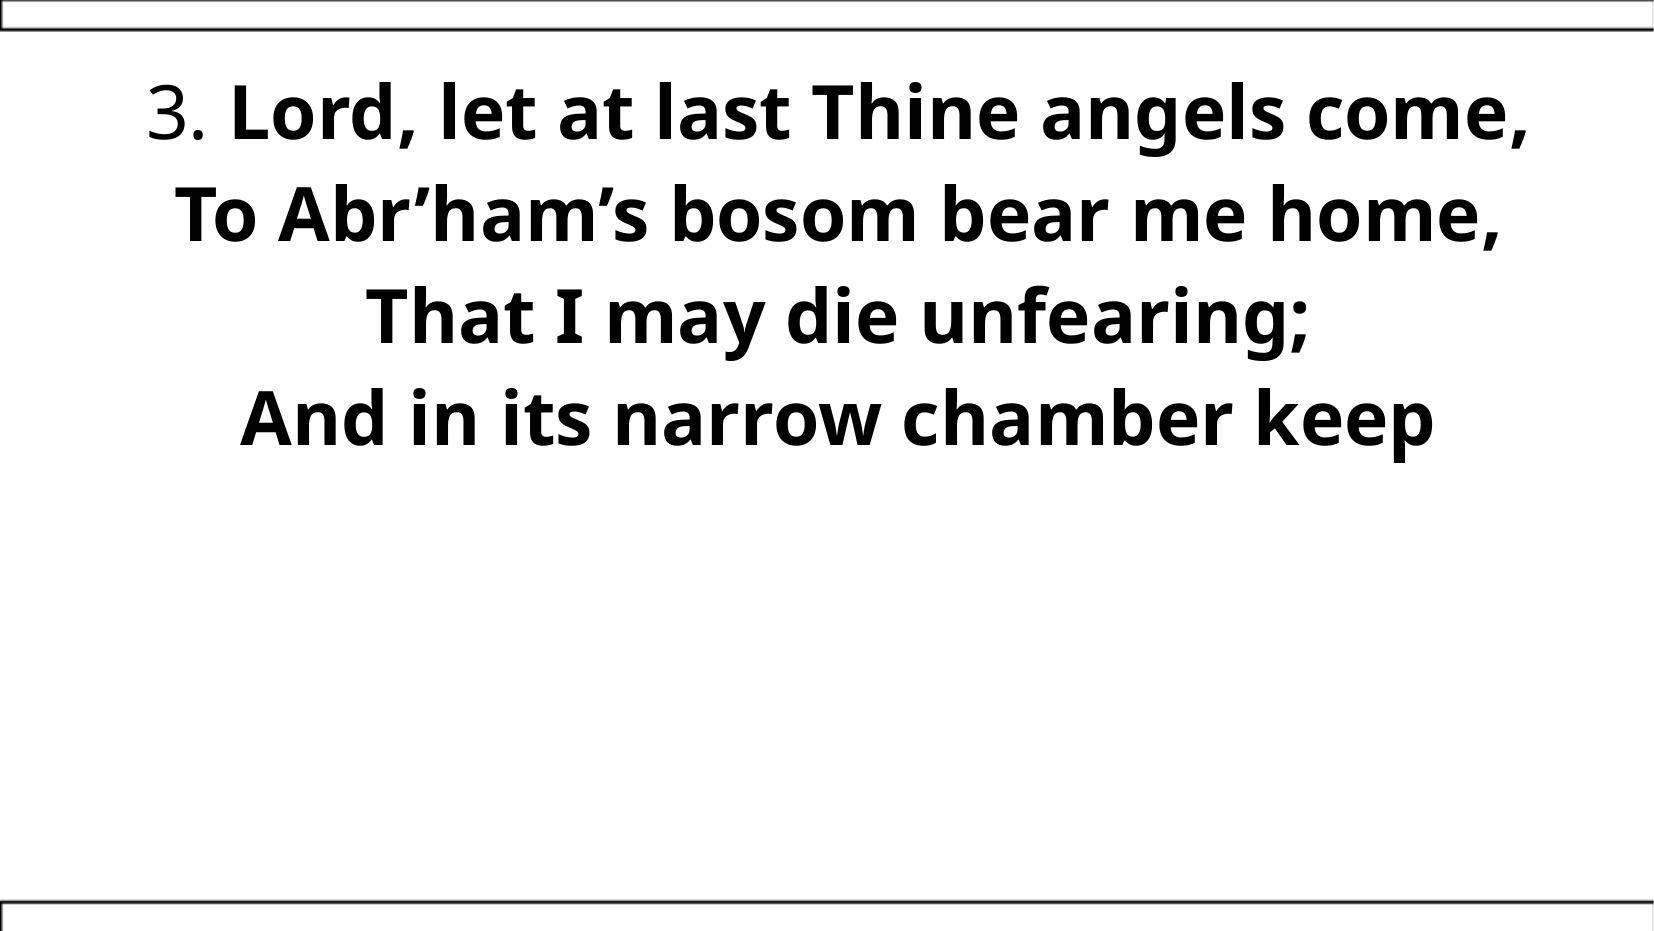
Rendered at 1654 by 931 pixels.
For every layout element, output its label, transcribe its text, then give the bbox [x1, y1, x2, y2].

picture [0, 0, 1654, 931]
text_box 3. Lord, let at last Thine angels come, To Abr’ham’s bosom bear me home, That I may die unfearing; And in its narrow chamber keep [81, 51, 1597, 466]
